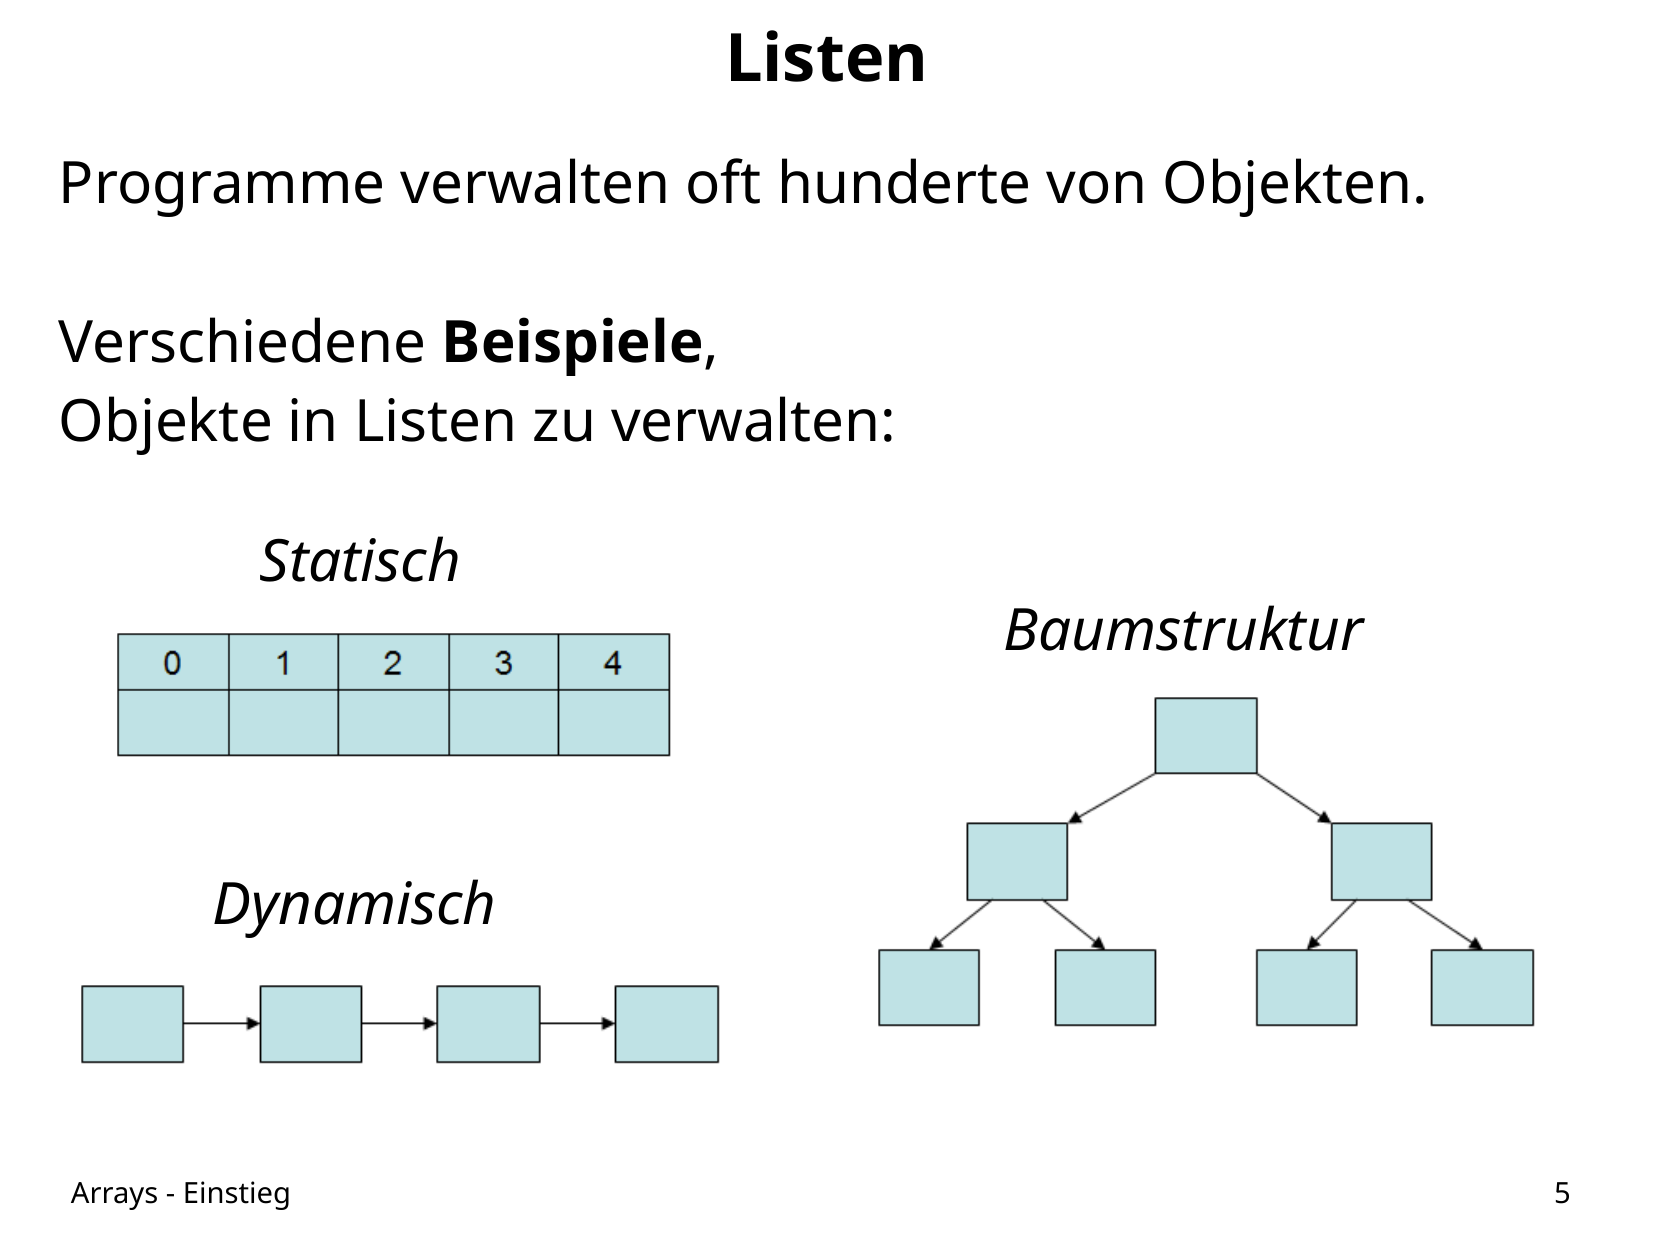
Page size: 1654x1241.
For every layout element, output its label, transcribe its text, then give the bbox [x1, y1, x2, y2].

picture [116, 632, 672, 758]
list Programme verwalten oft hunderte von Objekten. Verschiedene Beispiele, Objekte in Listen zu verwalten: [59, 141, 1607, 473]
picture [80, 984, 721, 1065]
list Statisch [259, 519, 544, 605]
title Listen [0, 5, 1654, 107]
list Dynamisch [212, 862, 579, 947]
picture [877, 696, 1536, 1028]
list Baumstruktur [1003, 588, 1512, 674]
